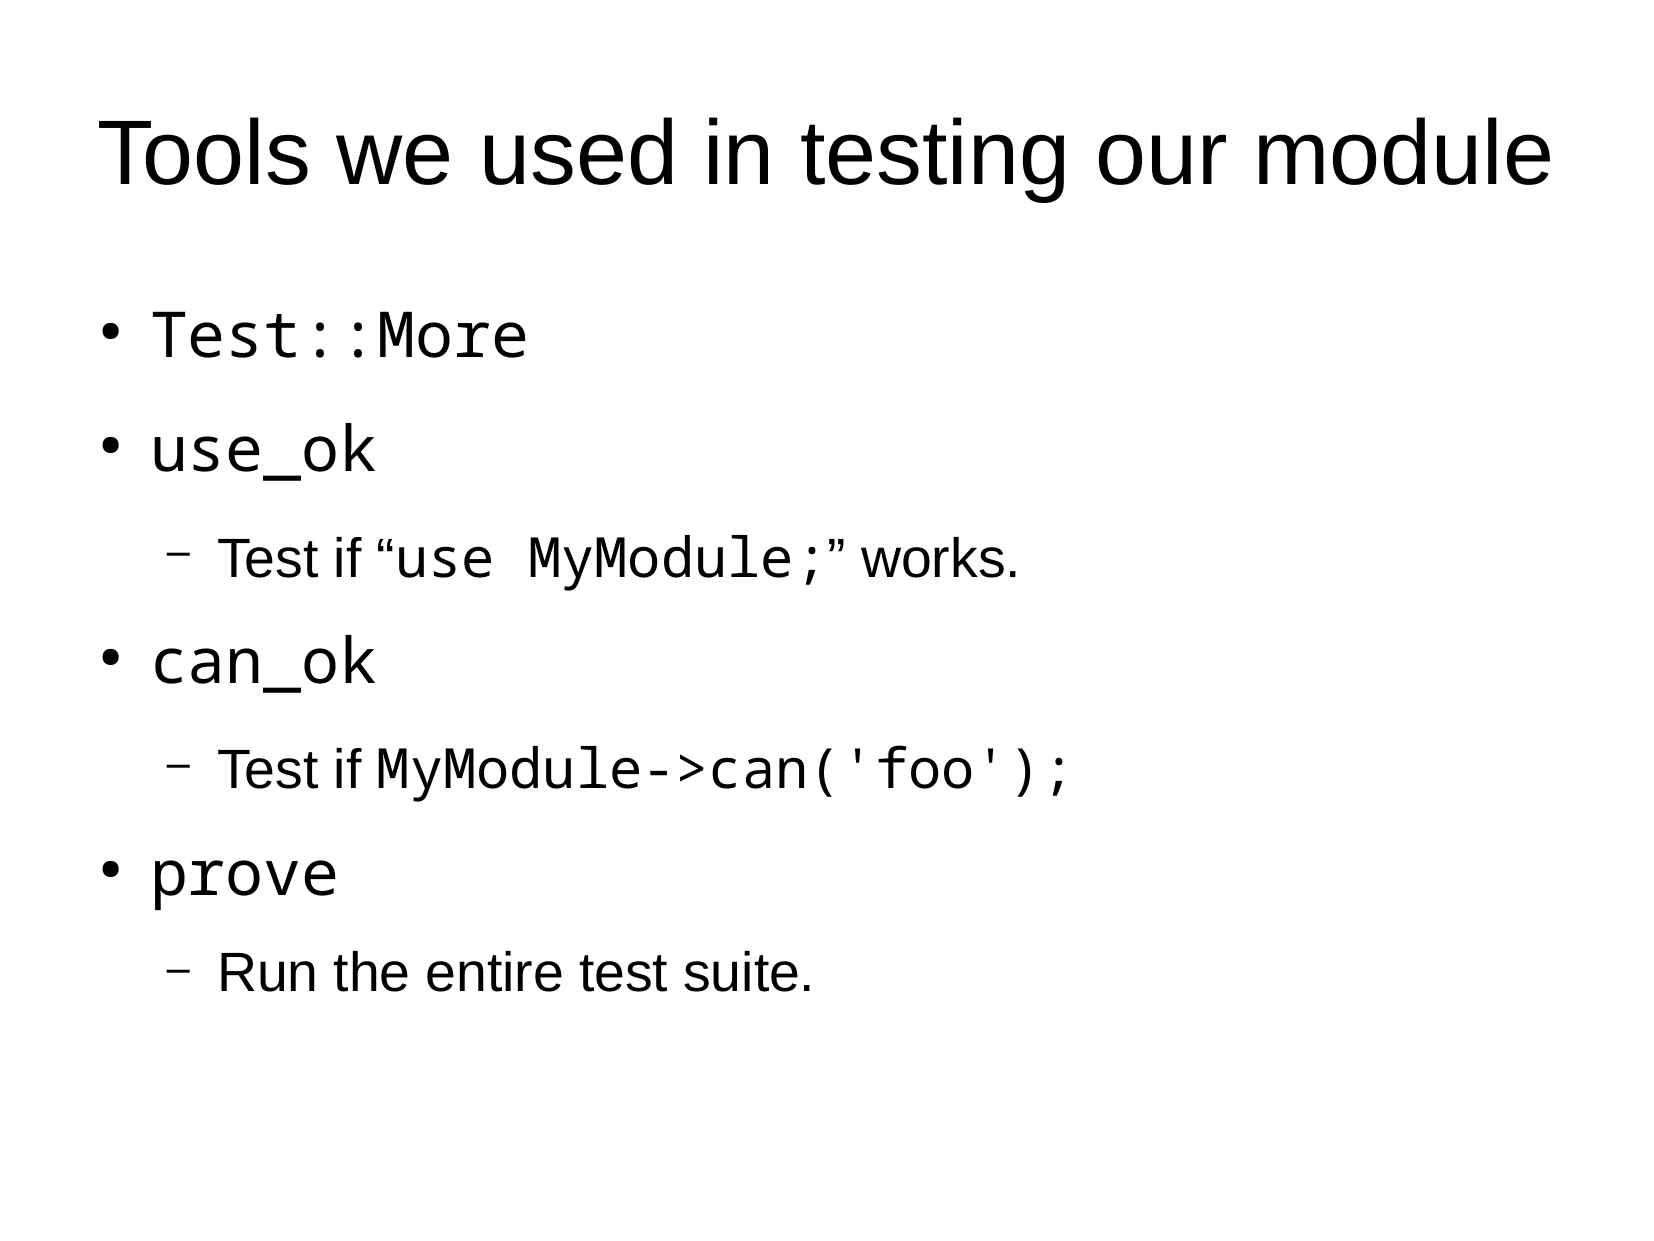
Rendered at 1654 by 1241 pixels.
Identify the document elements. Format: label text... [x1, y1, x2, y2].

list Test::More use_ok Test if “use MyModule;” works. can_ok Test if MyModule->can('foo'); prove Run the entire test suite. [82, 290, 1571, 1010]
title Tools we used in testing our module [82, 49, 1571, 257]
